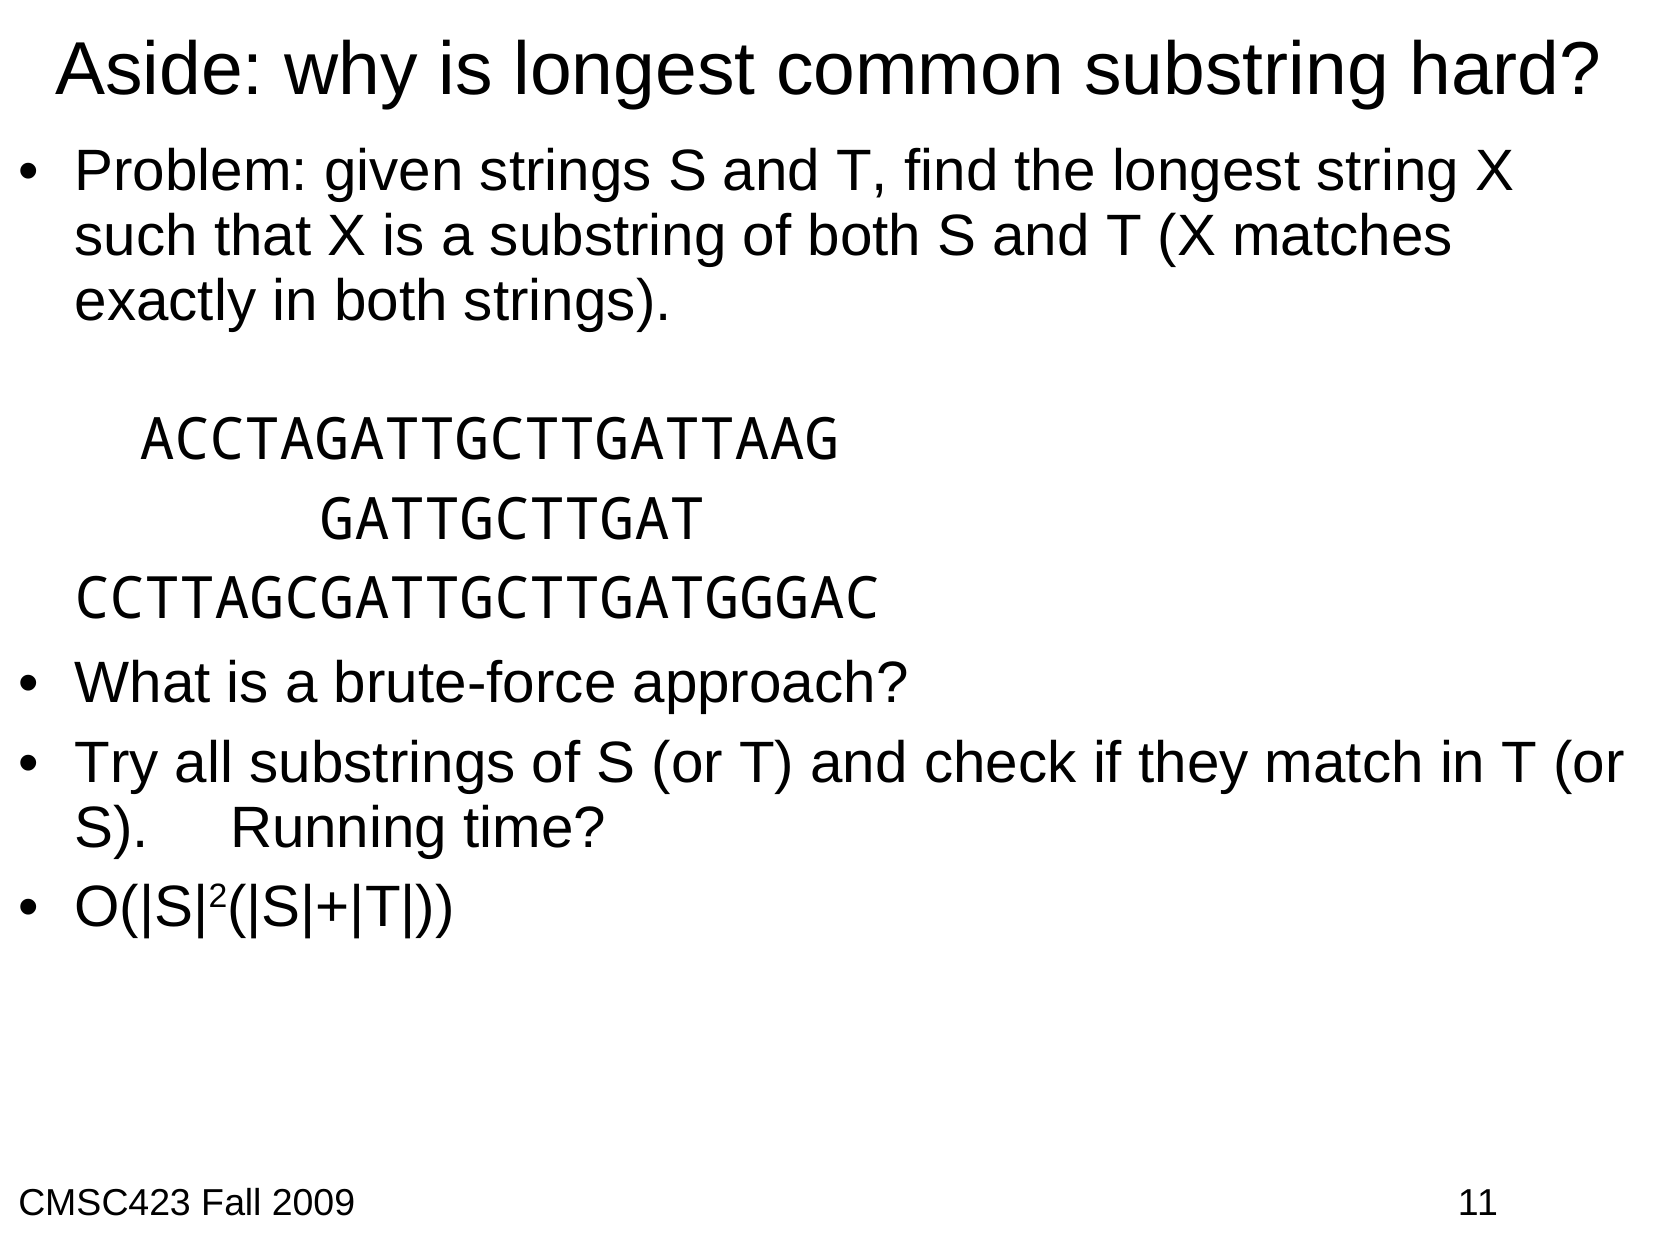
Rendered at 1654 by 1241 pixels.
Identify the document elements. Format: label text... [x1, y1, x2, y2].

list Problem: given strings S and T, find the longest string X such that X is a substring of both S and T (X matches exactly in both strings). ACCTAGATTGCTTGATTAAG GATTGCTTGAT CCTTAGCGATTGCTTGATGGGAC What is a brute-force approach? Try all substrings of S (or T) and check if they match in T (or S). Running time? O(|S|2(|S|+|T|)) [18, 137, 1637, 1167]
title Aside: why is longest common substring hard? [21, 18, 1637, 120]
